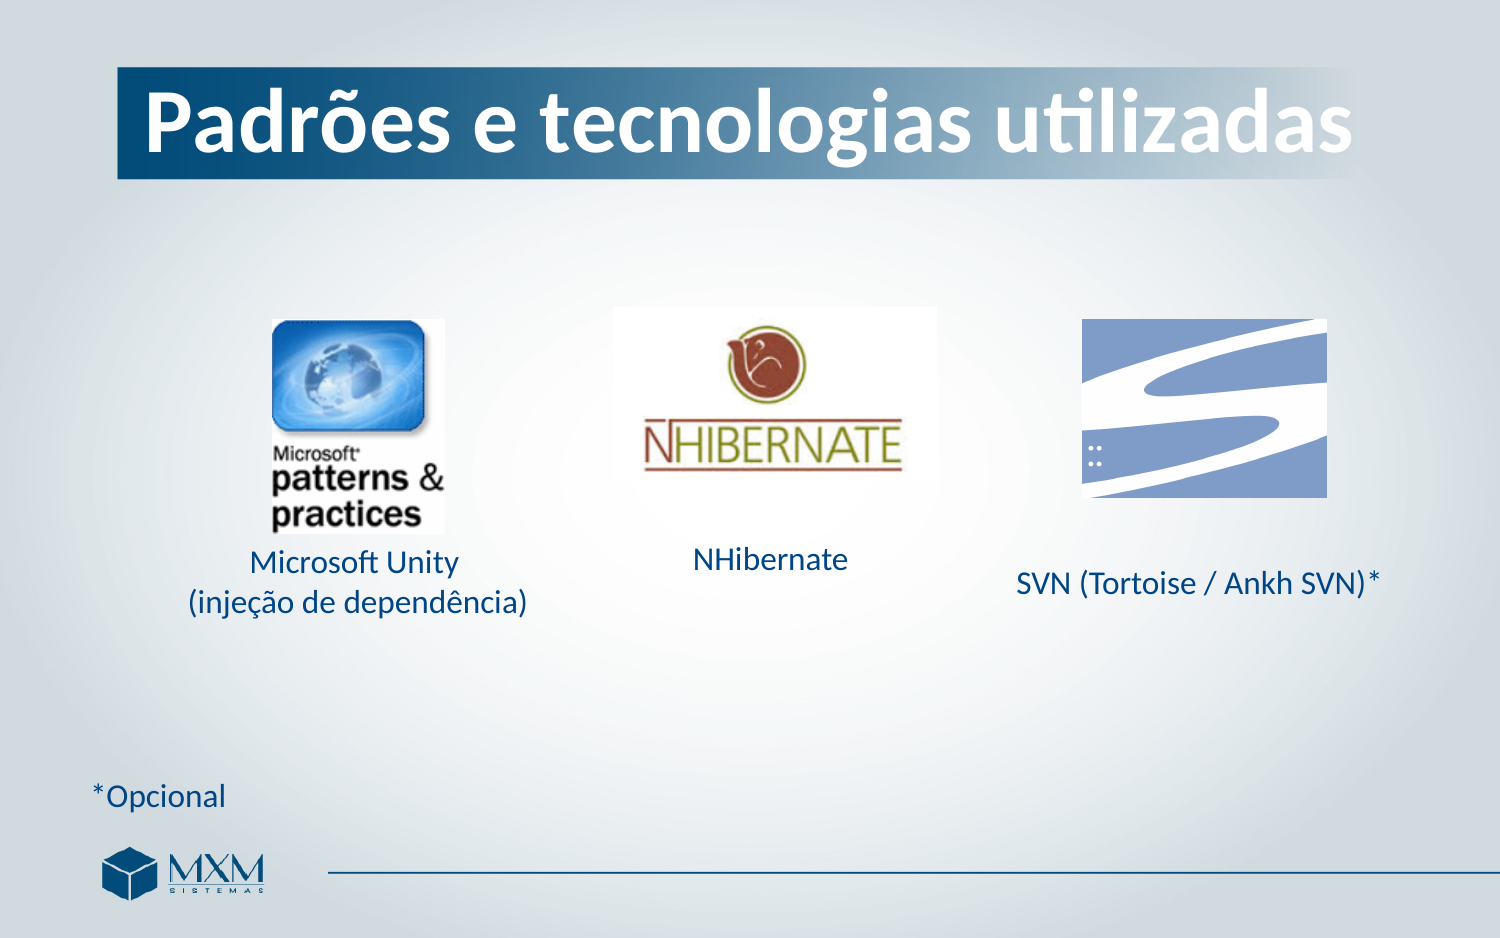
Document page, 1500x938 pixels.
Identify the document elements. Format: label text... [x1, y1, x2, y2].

text_box Microsoft Unity (injeção de dependência) [170, 533, 546, 629]
text_box *Opcional [75, 766, 244, 822]
title Padrões e tecnologias utilizadas [75, 0, 1426, 234]
picture [1082, 319, 1327, 498]
text_box SVN (Tortoise / Ankh SVN)* [1001, 553, 1405, 609]
text_box NHibernate [678, 530, 867, 586]
picture [613, 307, 937, 482]
picture [272, 319, 445, 534]
